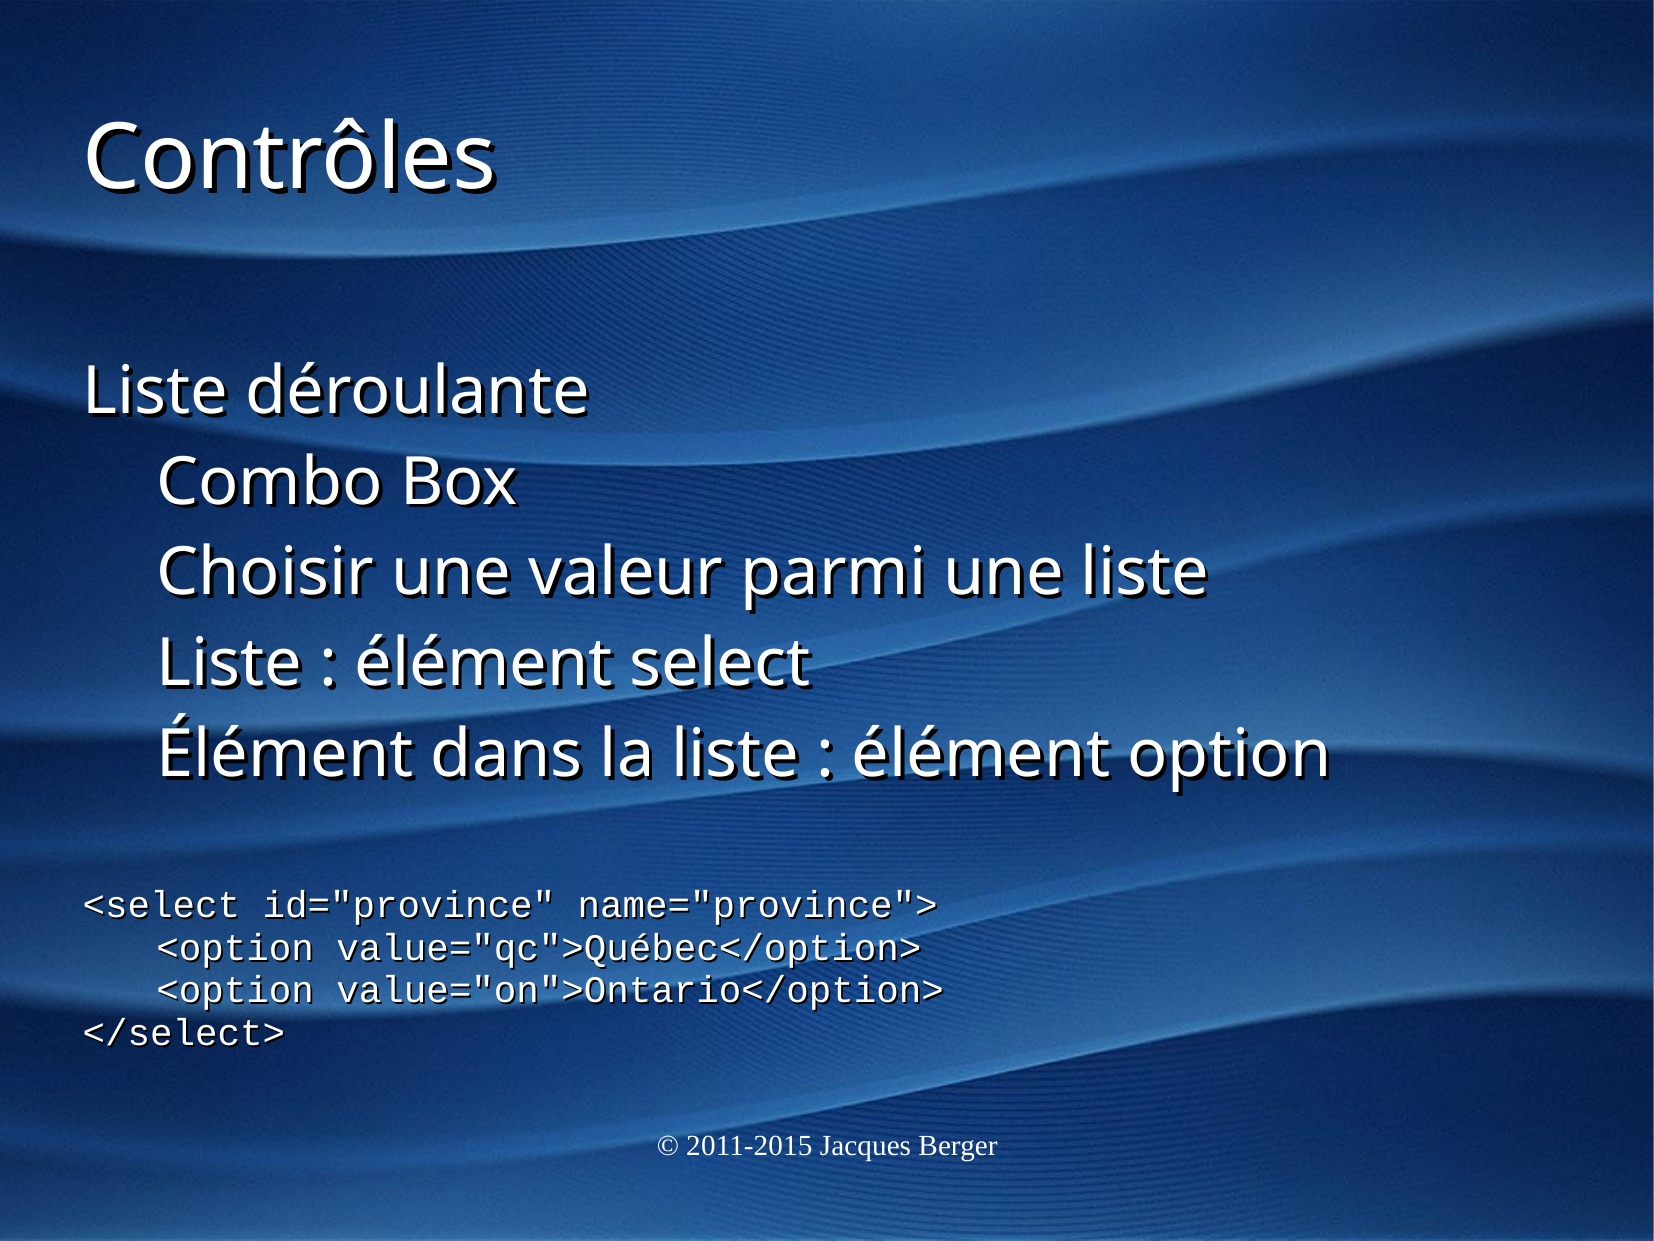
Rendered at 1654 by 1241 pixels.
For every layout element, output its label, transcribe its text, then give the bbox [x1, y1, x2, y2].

title Contrôles [82, 56, 1571, 250]
picture [0, 0, 1654, 1241]
subtitle Liste déroulante Combo Box Choisir une valeur parmi une liste Liste : élément select Élément dans la liste : élément option <select id="province" name="province"> <option value="qc">Québec</option> <option value="on">Ontario</option> </select> [82, 297, 1571, 1102]
